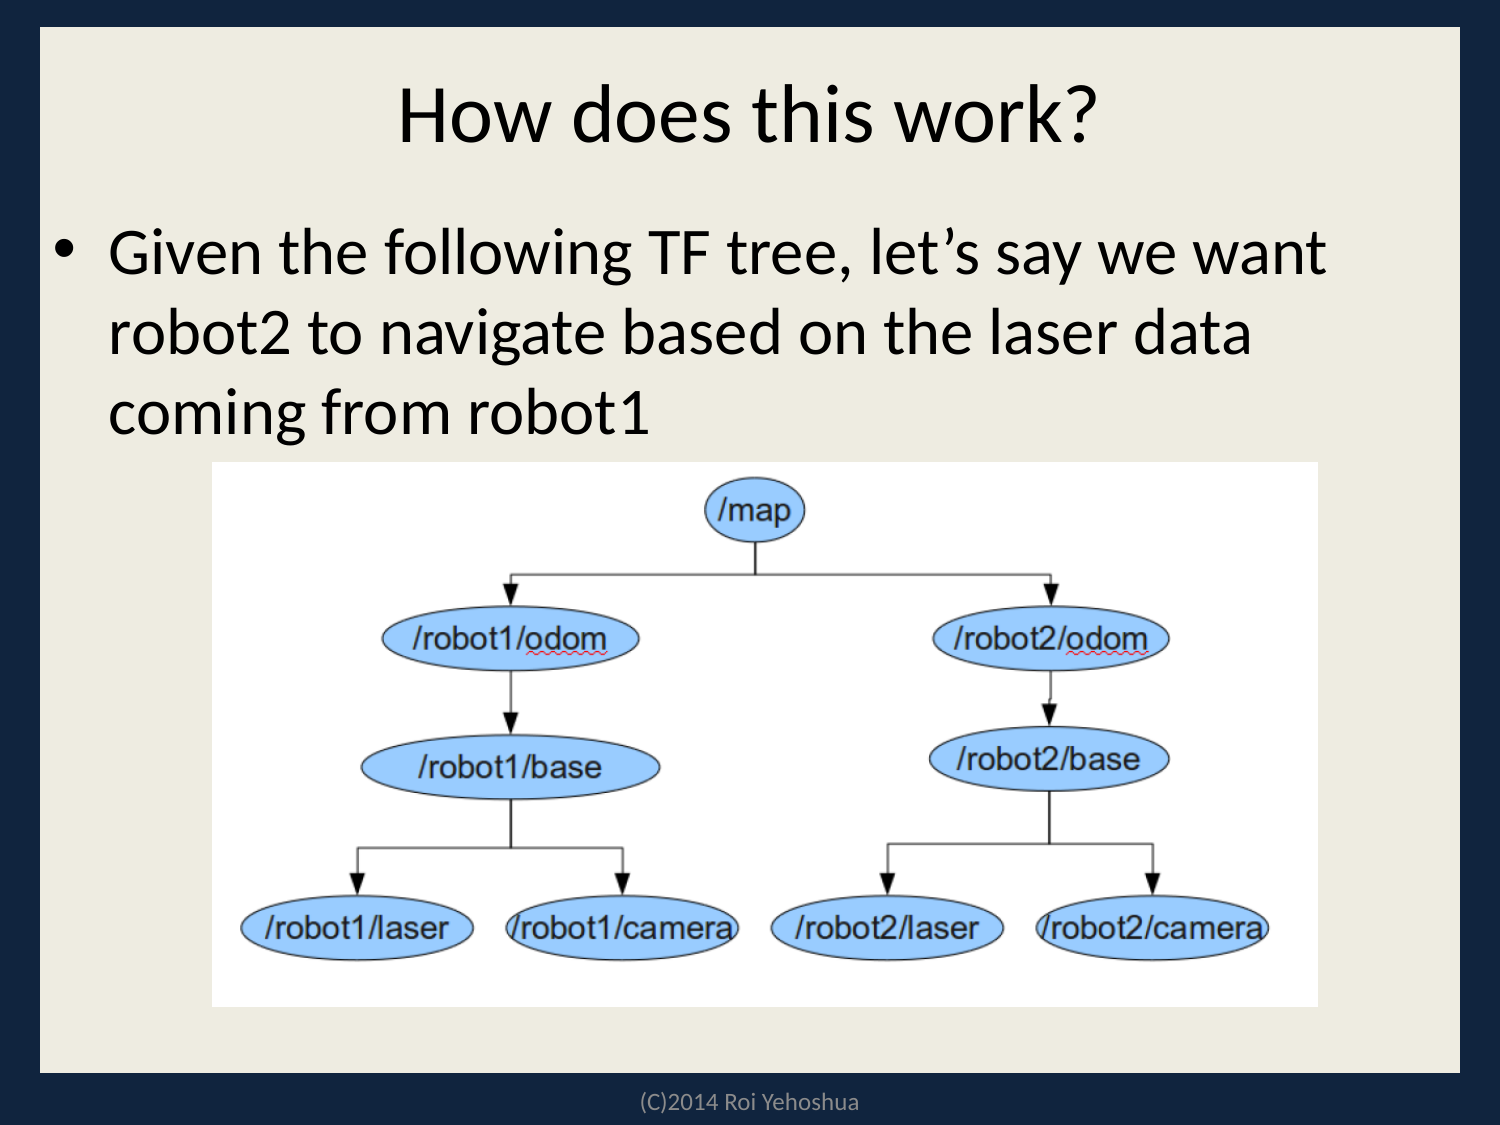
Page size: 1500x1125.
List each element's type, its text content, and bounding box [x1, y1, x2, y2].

list Given the following TF tree, let’s say we want robot2 to navigate based on the laser data coming from robot1 [37, 200, 1463, 1080]
footer (C)2014 Roi Yehoshua [512, 1074, 988, 1125]
picture [212, 462, 1318, 1007]
title How does this work? [37, 31, 1463, 188]
